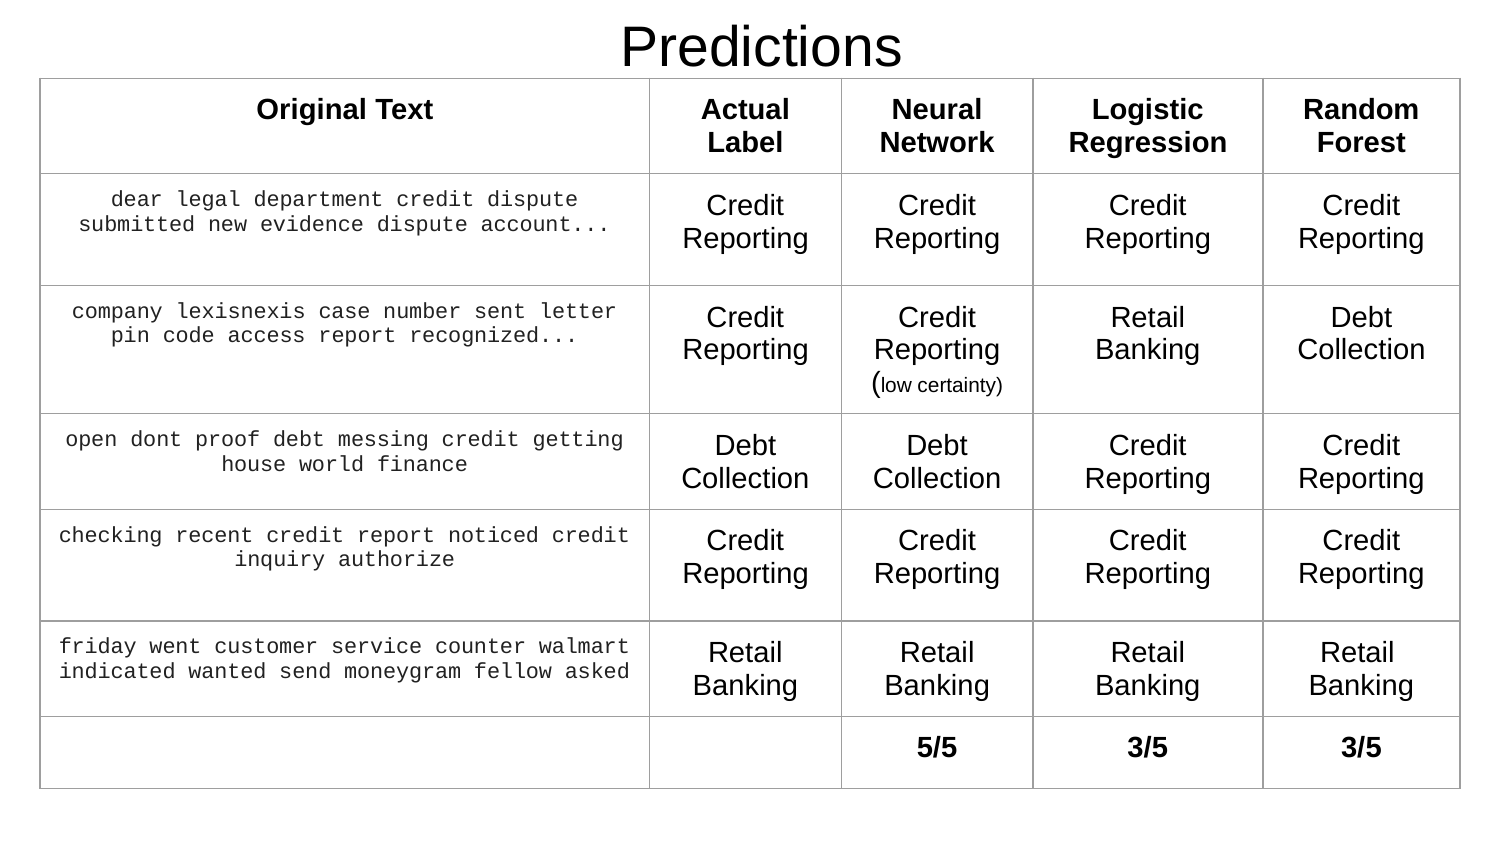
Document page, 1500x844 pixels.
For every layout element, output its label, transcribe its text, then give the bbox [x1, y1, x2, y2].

table_cell Retail Banking [1034, 622, 1262, 716]
table_cell Credit Reporting (low certainty) [842, 286, 1032, 413]
table_cell Debt Collection [650, 414, 841, 509]
table_cell Credit Reporting [650, 286, 841, 413]
table_cell Credit Reporting [842, 174, 1032, 285]
table_cell Retail Banking [842, 622, 1032, 716]
table_cell open dont proof debt messing credit getting house world finance [41, 414, 649, 509]
table_cell [41, 717, 649, 788]
table_cell Credit Reporting [650, 174, 841, 285]
table_cell Credit Reporting [842, 510, 1032, 620]
table_cell Retail Banking [1264, 622, 1459, 716]
table_cell Retail Banking [650, 622, 841, 716]
table_cell 5/5 [842, 717, 1032, 788]
table_cell friday went customer service counter walmart indicated wanted send moneygram fellow asked [41, 622, 649, 716]
table_header Neural Network [842, 79, 1032, 173]
table_cell Credit Reporting [1034, 414, 1262, 509]
title Predictions [62, 0, 1461, 78]
table_cell Retail Banking [1034, 286, 1262, 413]
table_cell 3/5 [1264, 717, 1459, 788]
table_cell Credit Reporting [650, 510, 841, 620]
table_cell Credit Reporting [1034, 174, 1262, 285]
table_header Original Text [41, 79, 649, 173]
table_cell company lexisnexis case number sent letter pin code access report recognized... [41, 286, 649, 413]
table_header Logistic Regression [1034, 79, 1262, 173]
table_cell Credit Reporting [1264, 510, 1459, 620]
table_cell dear legal department credit dispute submitted new evidence dispute account... [41, 174, 649, 285]
table_cell Debt Collection [1264, 286, 1459, 413]
table_cell Debt Collection [842, 414, 1032, 509]
table_header Random Forest [1264, 79, 1459, 173]
table_cell checking recent credit report noticed credit inquiry authorize [41, 510, 649, 620]
table_cell Credit Reporting [1264, 414, 1459, 509]
table_cell Credit Reporting [1034, 510, 1262, 620]
table_header Actual Label [650, 79, 841, 173]
table_cell Credit Reporting [1264, 174, 1459, 285]
table_cell [650, 717, 841, 788]
table_cell 3/5 [1034, 717, 1262, 788]
